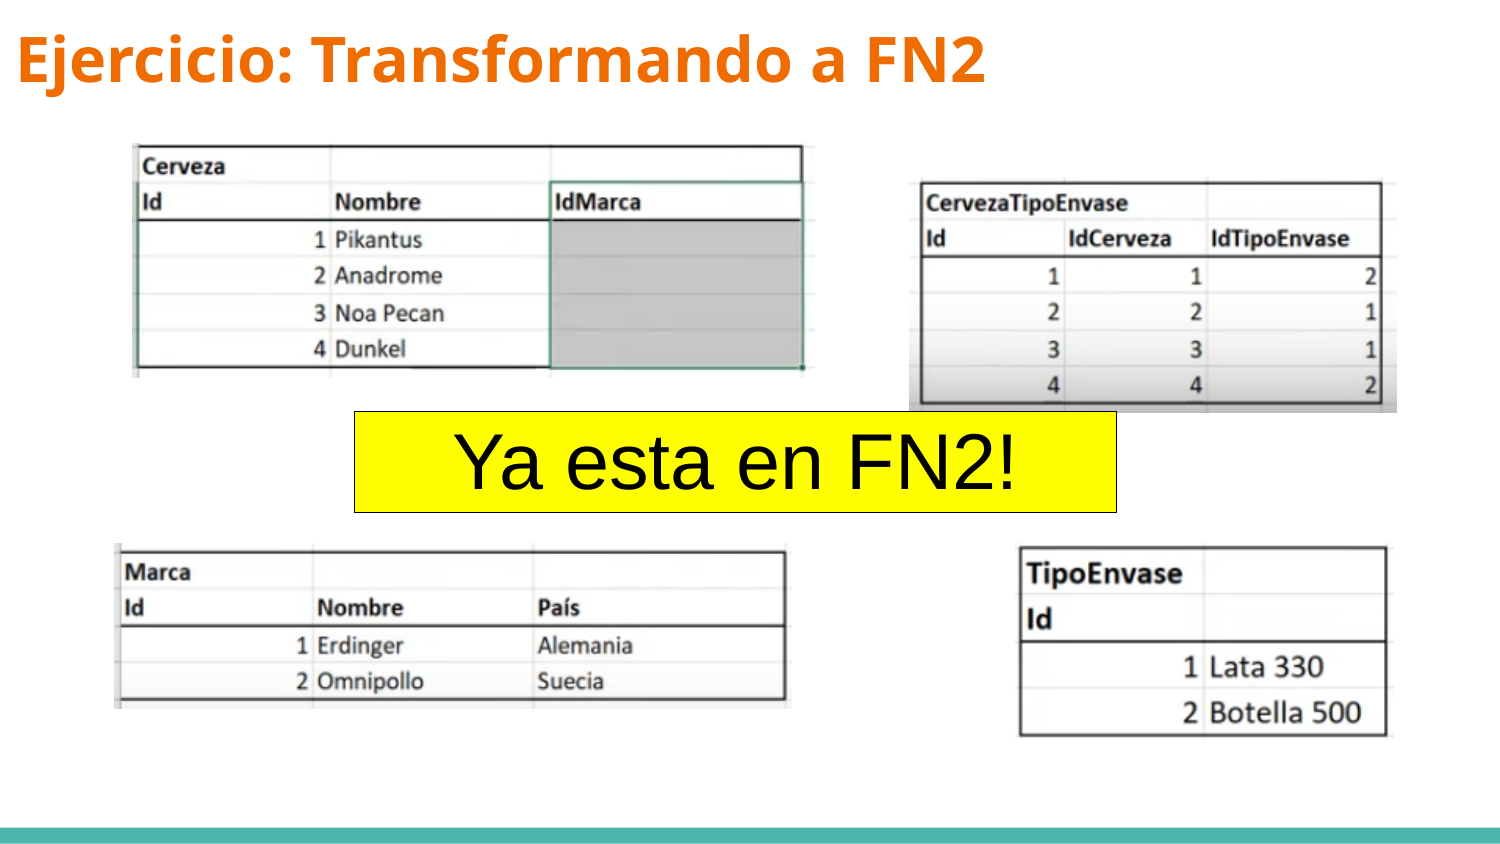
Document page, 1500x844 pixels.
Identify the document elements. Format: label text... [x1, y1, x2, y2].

picture [909, 177, 1397, 414]
picture [1015, 543, 1394, 739]
table_header Ya esta en FN2! [355, 412, 1116, 512]
title Ejercicio: Transformando a FN2 [0, 0, 1398, 116]
picture [114, 543, 792, 709]
picture [132, 143, 815, 378]
